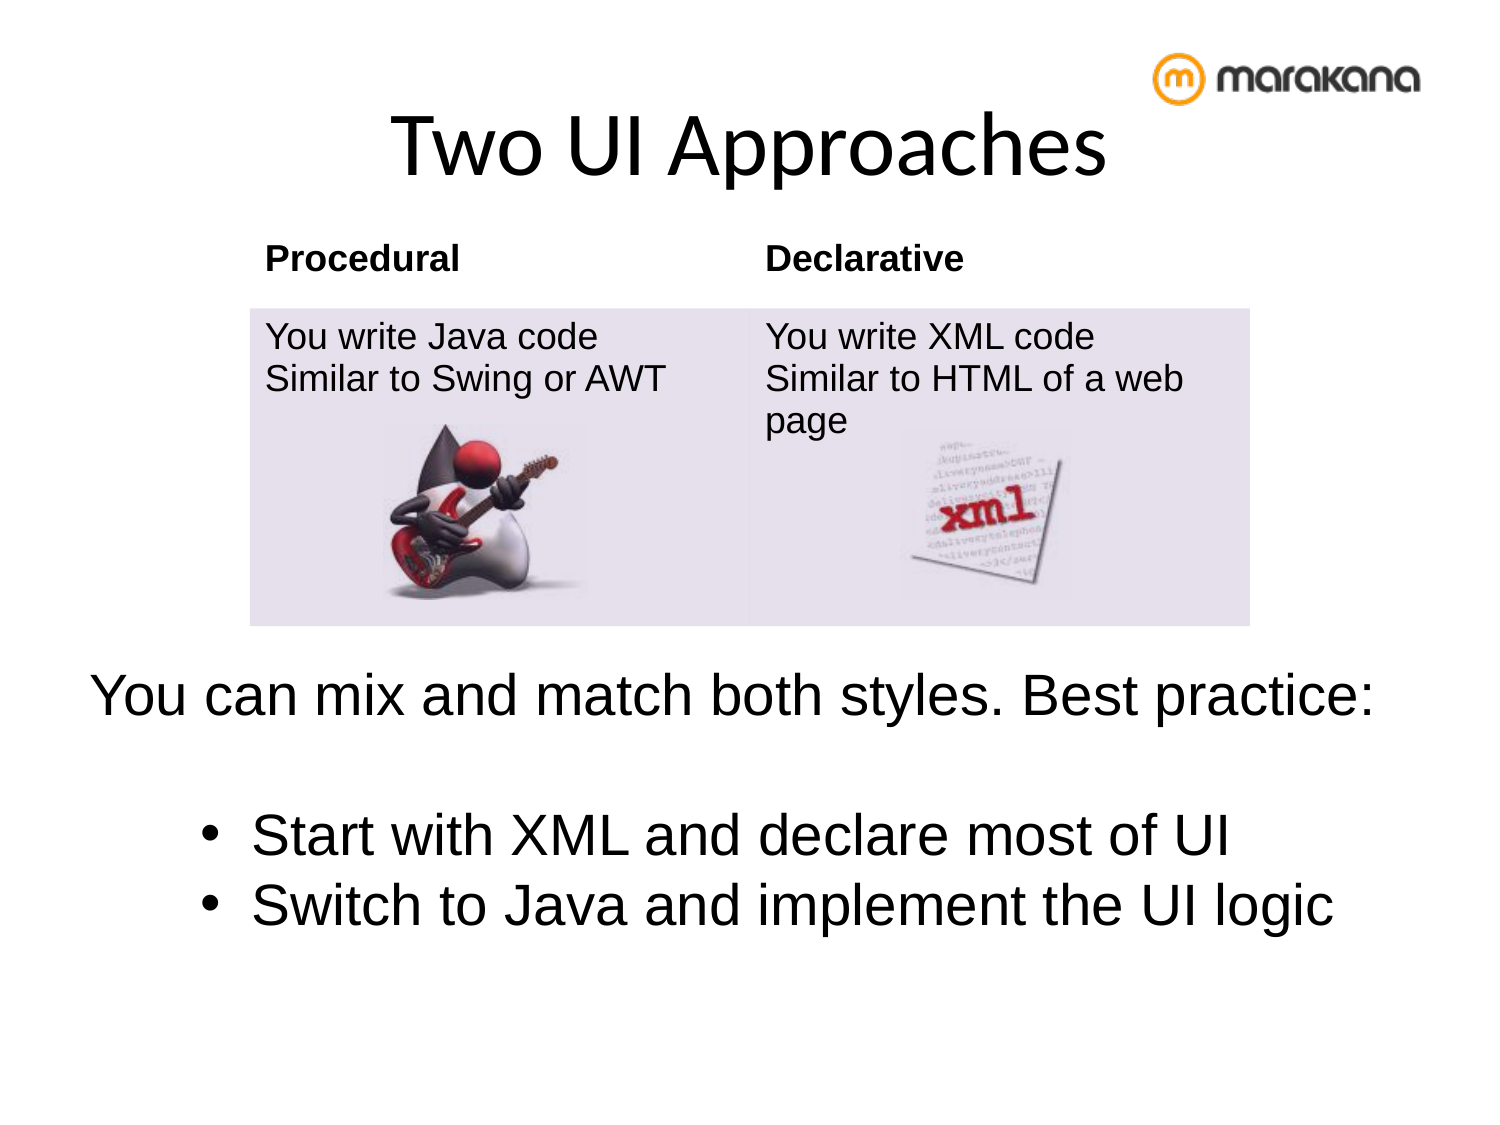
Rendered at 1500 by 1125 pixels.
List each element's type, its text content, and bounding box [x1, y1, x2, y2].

table_header Procedural [250, 230, 750, 308]
title Two UI Approaches [75, 45, 1425, 233]
table_cell You write XML code Similar to HTML of a web page [750, 308, 1250, 626]
table_header Declarative [750, 230, 1250, 308]
text_box You can mix and match both styles. Best practice: Start with XML and declare most of UI Switch to Java and implement the UI logic [74, 649, 1425, 945]
table_cell You write Java code Similar to Swing or AWT [250, 308, 750, 626]
